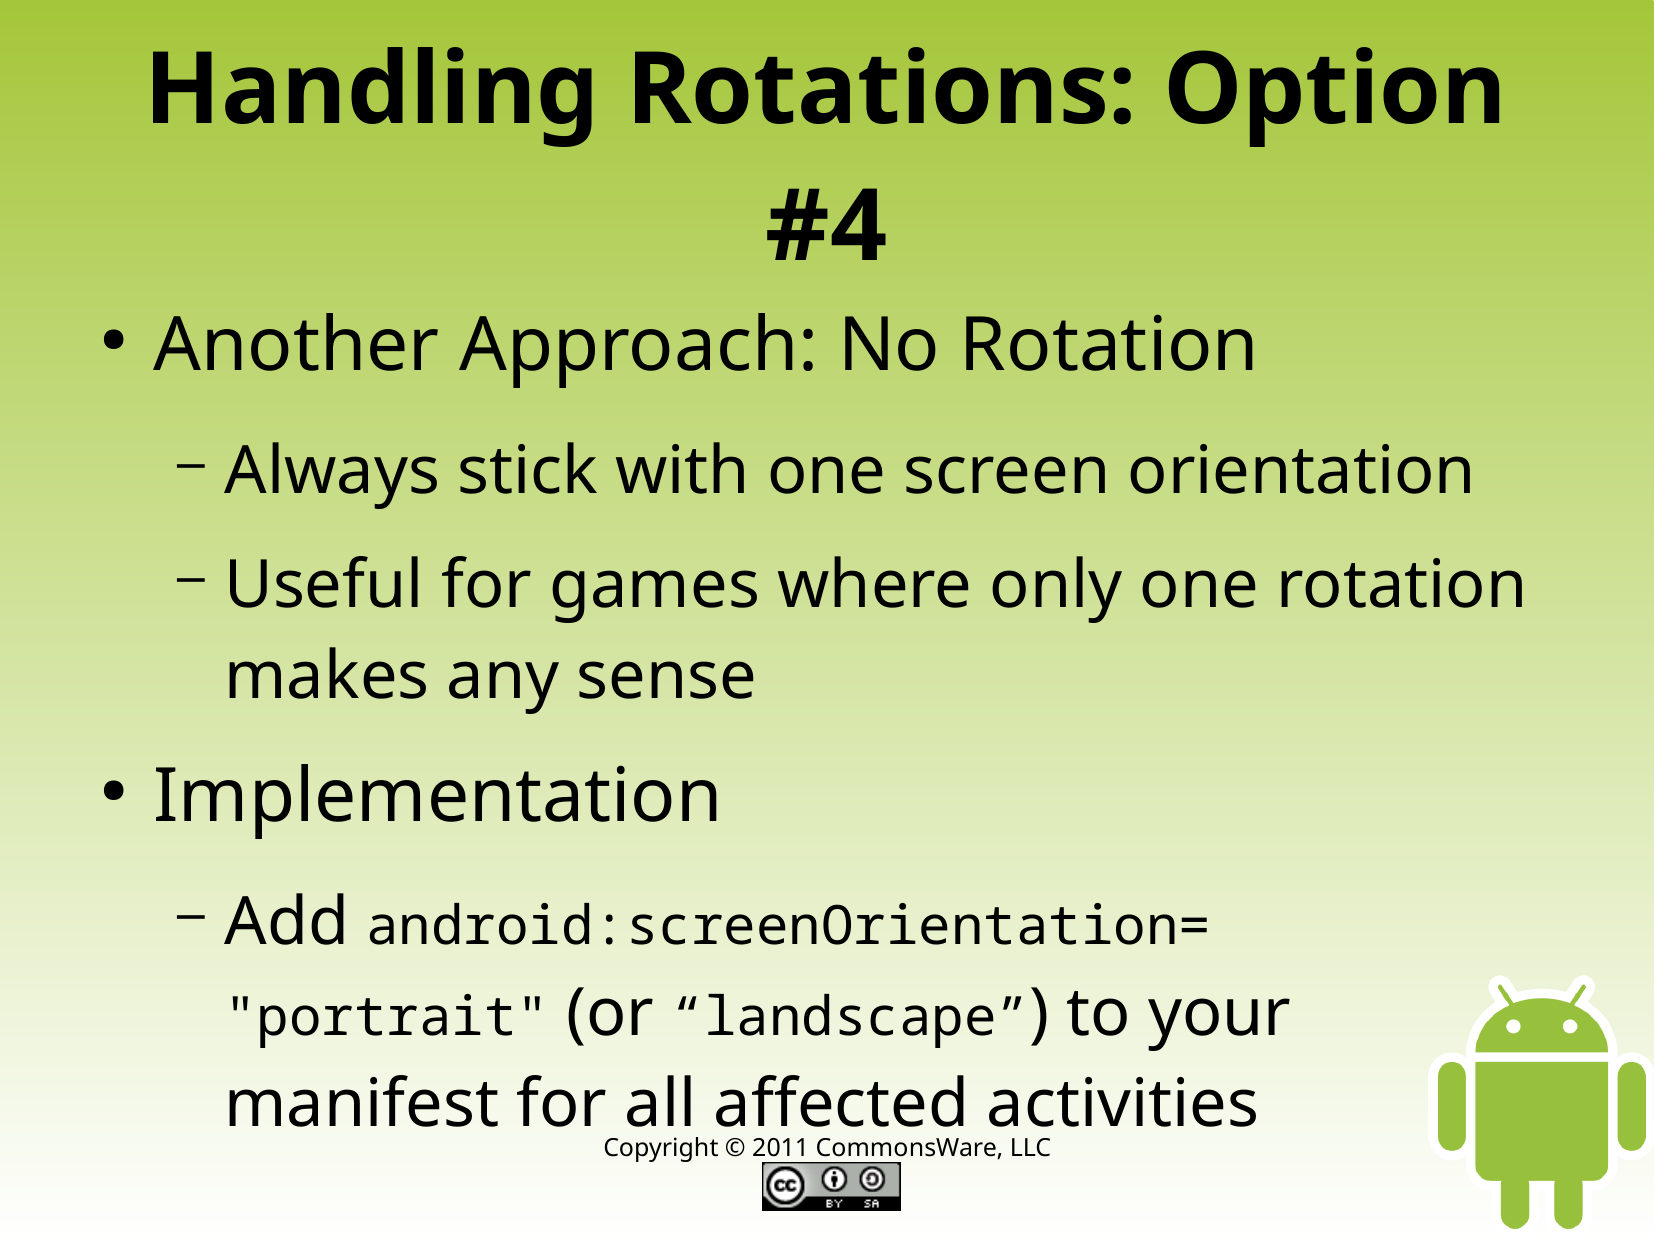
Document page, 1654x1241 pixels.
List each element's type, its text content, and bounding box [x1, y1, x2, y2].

list Another Approach: No Rotation Always stick with one screen orientation Useful for games where only one rotation makes any sense Implementation Add android:screenOrientation= "portrait" (or “landscape”) to your manifest for all affected activities [82, 290, 1571, 1126]
picture [1428, 975, 1654, 1238]
title Handling Rotations: Option #4 [82, 49, 1571, 257]
picture [762, 1162, 901, 1211]
